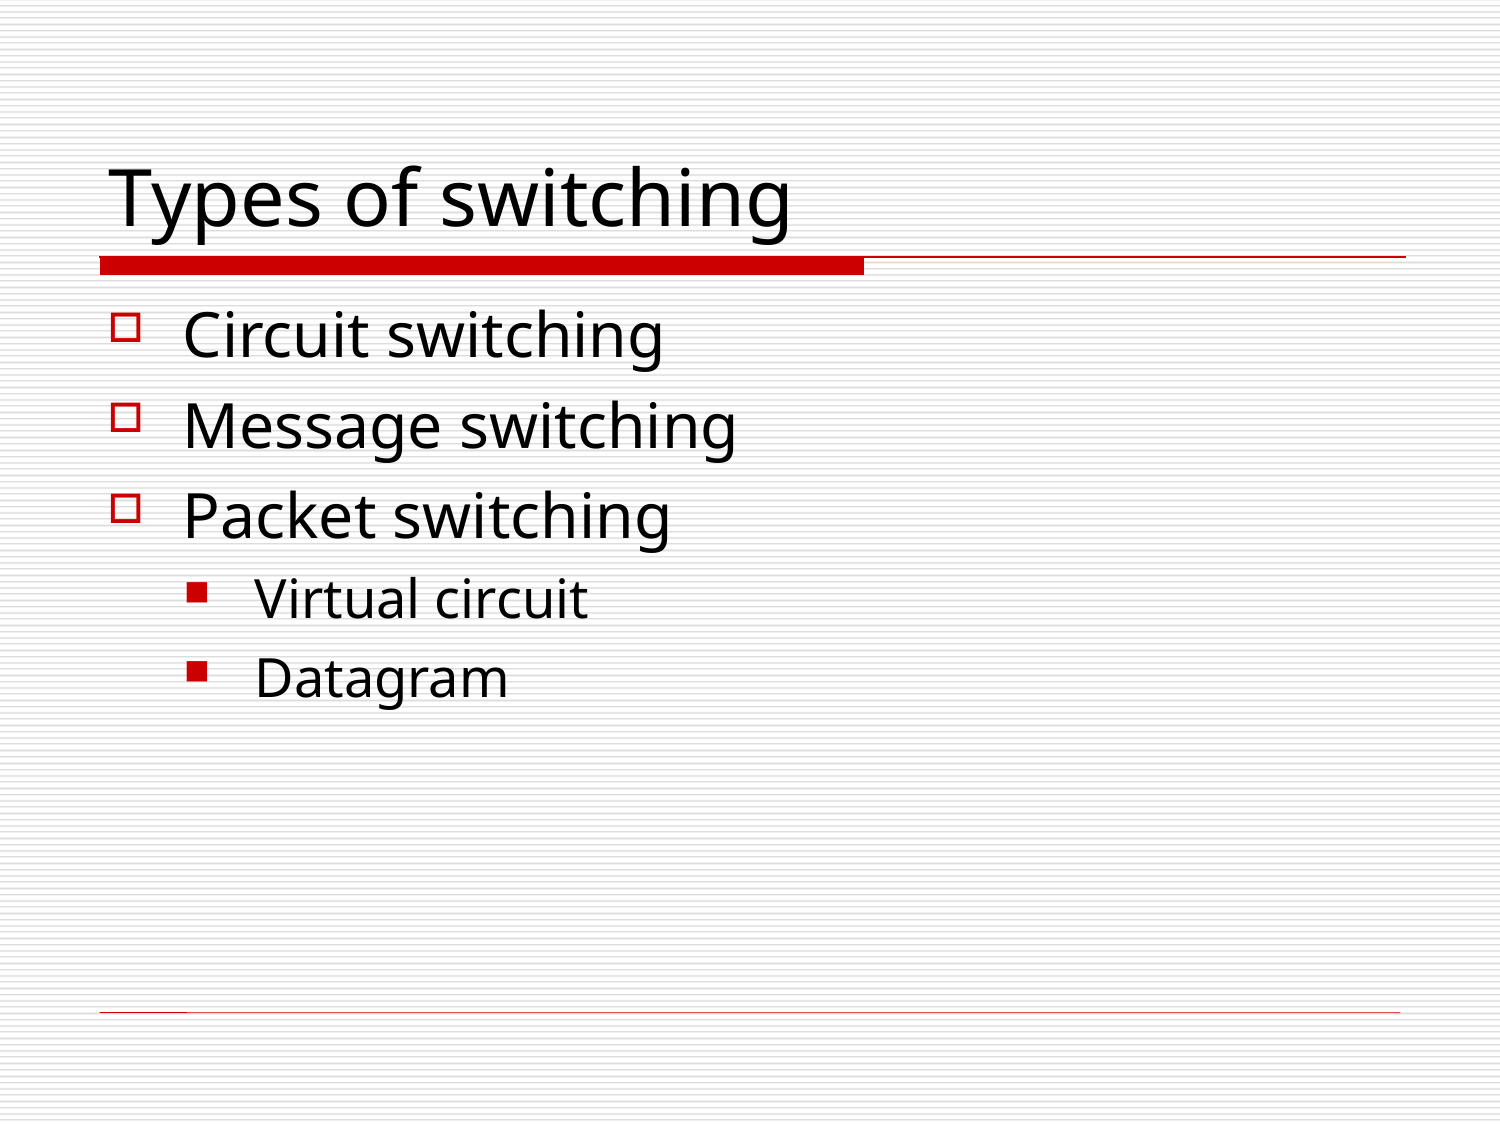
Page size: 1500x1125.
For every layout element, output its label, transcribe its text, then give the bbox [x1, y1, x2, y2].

list Circuit switching Message switching Packet switching Virtual circuit Datagram [92, 287, 1406, 988]
title Types of switching [94, 50, 1407, 250]
picture [0, 0, 1500, 1125]
